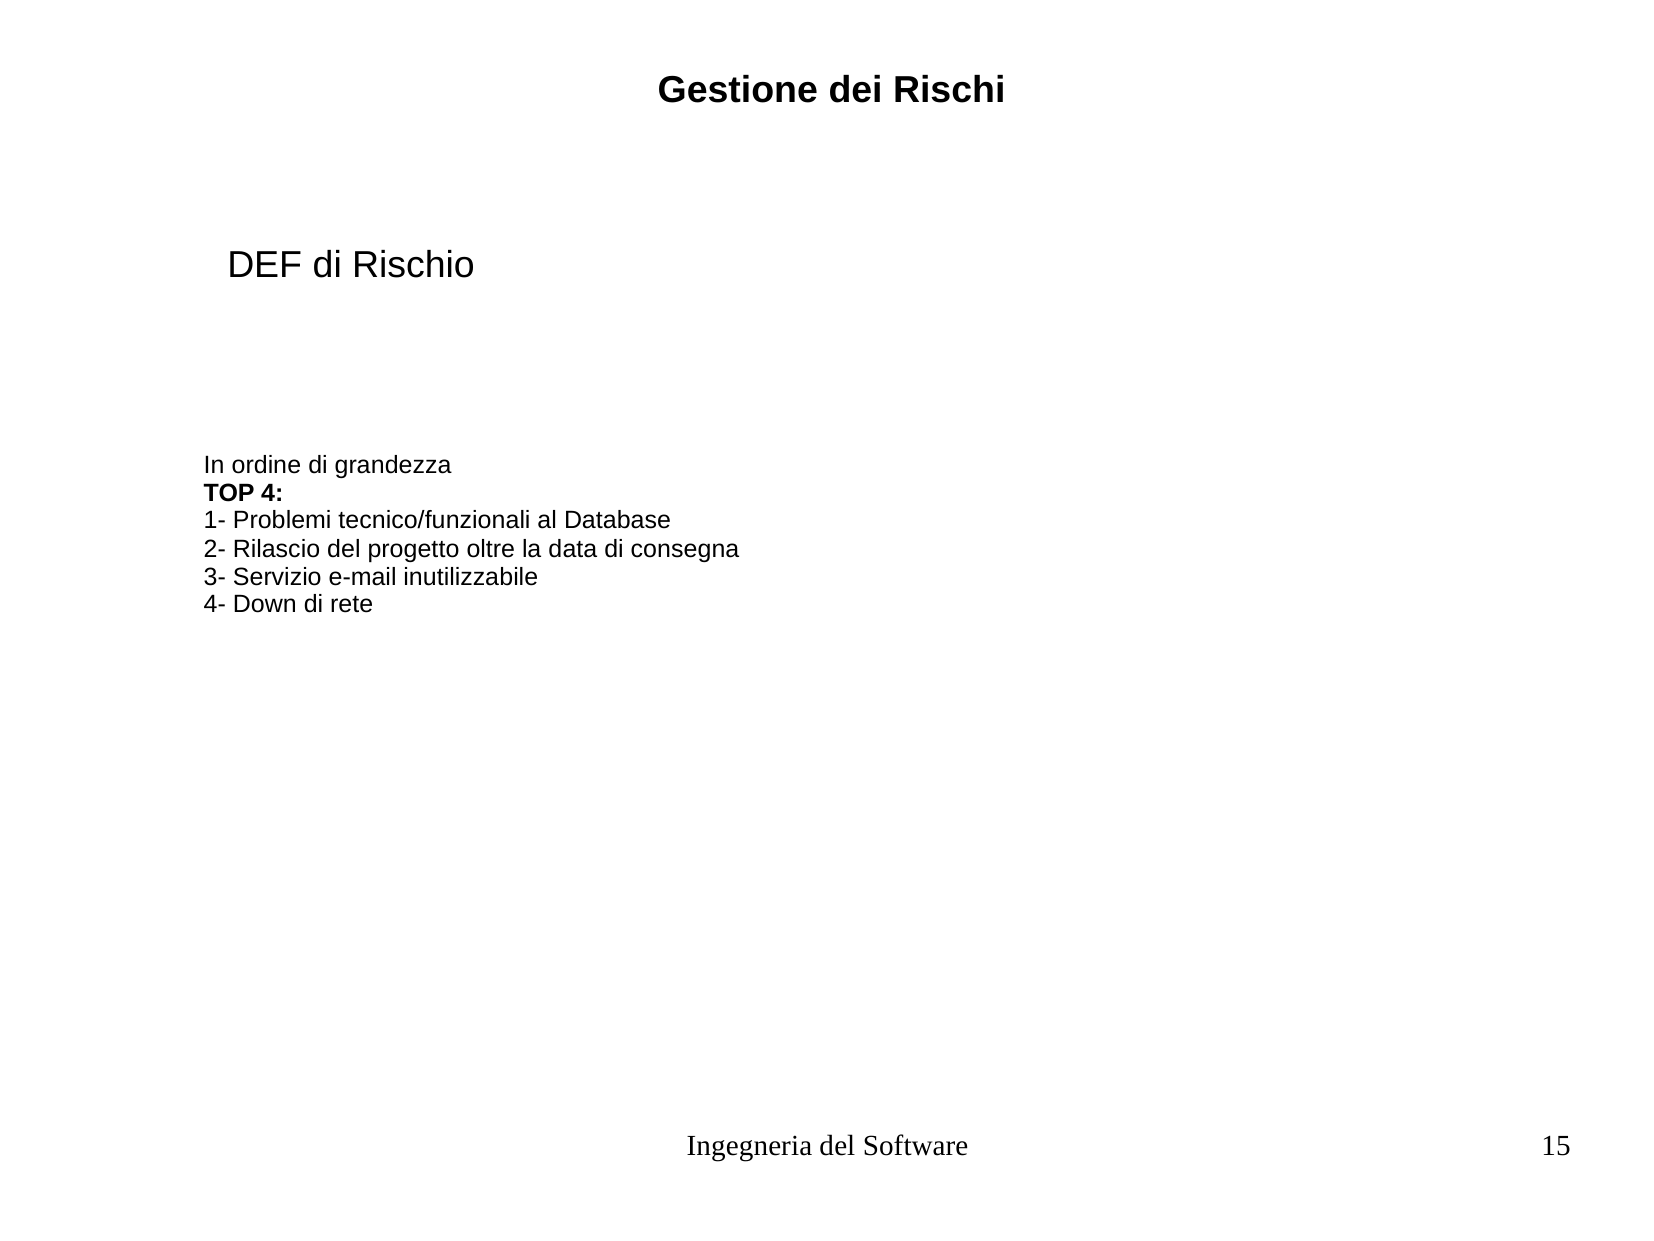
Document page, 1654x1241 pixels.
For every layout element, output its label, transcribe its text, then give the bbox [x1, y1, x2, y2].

text_box Gestione dei Rischi [642, 61, 1021, 119]
text_box DEF di Rischio [212, 236, 490, 294]
text_box In ordine di grandezza TOP 4: 1- Problemi tecnico/funzionali al Database 2- Rilascio del progetto oltre la data di consegna 3- Servizio e-mail inutilizzabile 4- Down di rete [188, 442, 756, 628]
